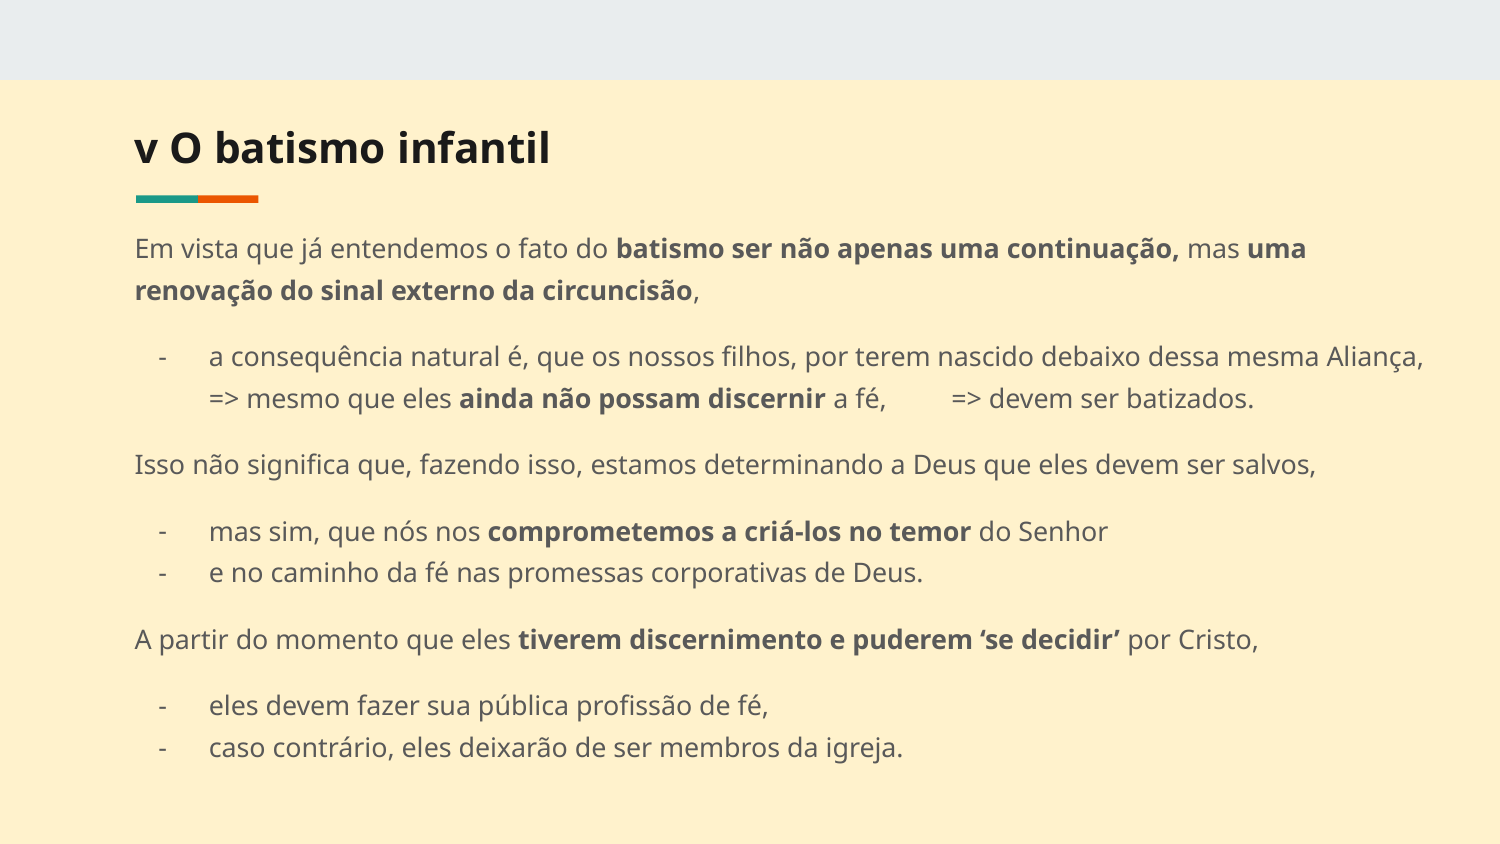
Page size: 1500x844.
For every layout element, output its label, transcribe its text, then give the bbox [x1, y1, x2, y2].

list Em vista que já entendemos o fato do batismo ser não apenas uma continuação, mas uma renovação do sinal externo da circuncisão, a consequência natural é, que os nossos filhos, por terem nascido debaixo dessa mesma Aliança, => mesmo que eles ainda não possam discernir a fé, => devem ser batizados. Isso não significa que, fazendo isso, estamos determinando a Deus que eles devem ser salvos, mas sim, que nós nos comprometemos a criá-los no temor do Senhor e no caminho da fé nas promessas corporativas de Deus. A partir do momento que eles tiverem discernimento e puderem ‘se decidir’ por Cristo, eles devem fazer sua pública profissão de fé, caso contrário, eles deixarão de ser membros da igreja. [119, 209, 1446, 797]
title v O batismo infantil [119, 103, 1381, 192]
